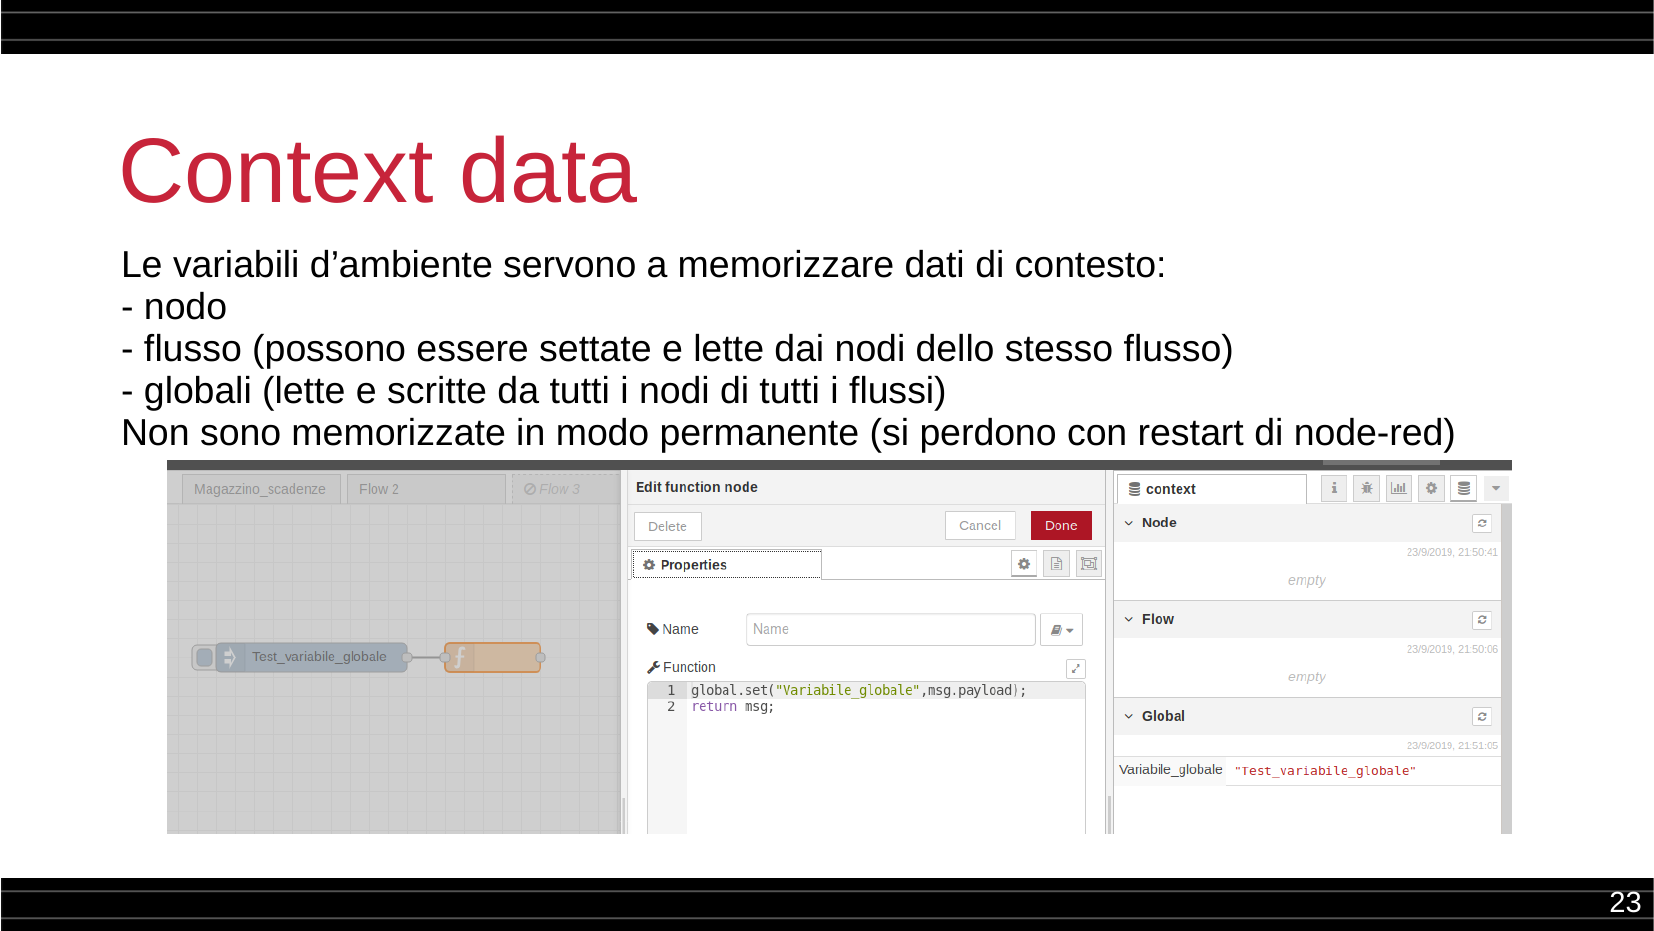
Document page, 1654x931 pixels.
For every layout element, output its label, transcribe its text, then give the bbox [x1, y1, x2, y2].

picture [167, 460, 1512, 834]
title Context data [118, 92, 1040, 236]
picture [1, 878, 1654, 931]
picture [1, 0, 1654, 54]
text_box Le variabili d’ambiente servono a memorizzare dati di contesto: - nodo - flusso (possono essere settate e lette dai nodi dello stesso flusso) - globali (lette e scritte da tutti i nodi di tutti i flussi) Non sono memorizzate in modo permanente (si perdono con restart di node-red) [106, 236, 1607, 461]
